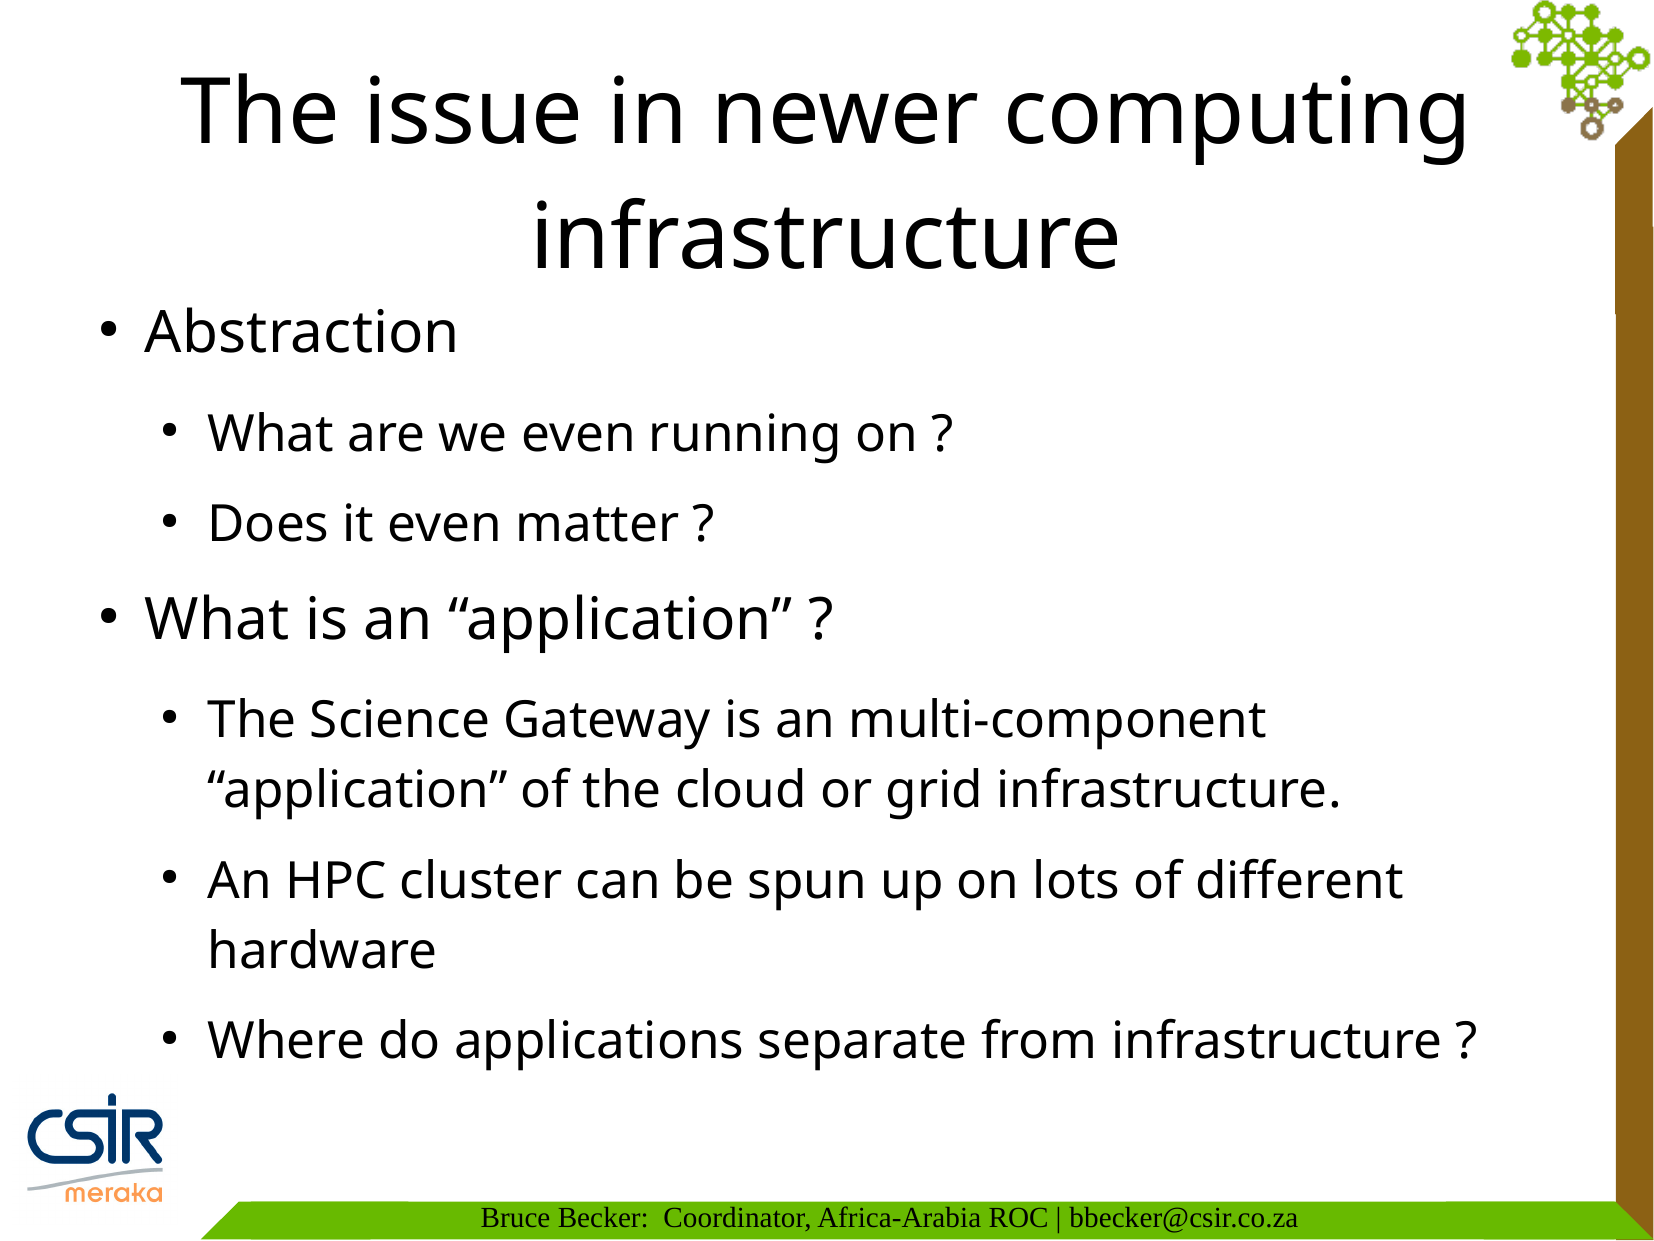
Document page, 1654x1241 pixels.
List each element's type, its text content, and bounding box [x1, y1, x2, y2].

picture [1503, 0, 1654, 144]
title The issue in newer computing infrastructure [82, 60, 1571, 282]
list Abstraction What are we even running on ? Does it even matter ? What is an “application” ? The Science Gateway is an multi-component “application” of the cloud or grid infrastructure. An HPC cluster can be spun up on lots of different hardware Where do applications separate from infrastructure ? [82, 290, 1571, 1081]
picture [12, 1074, 178, 1225]
